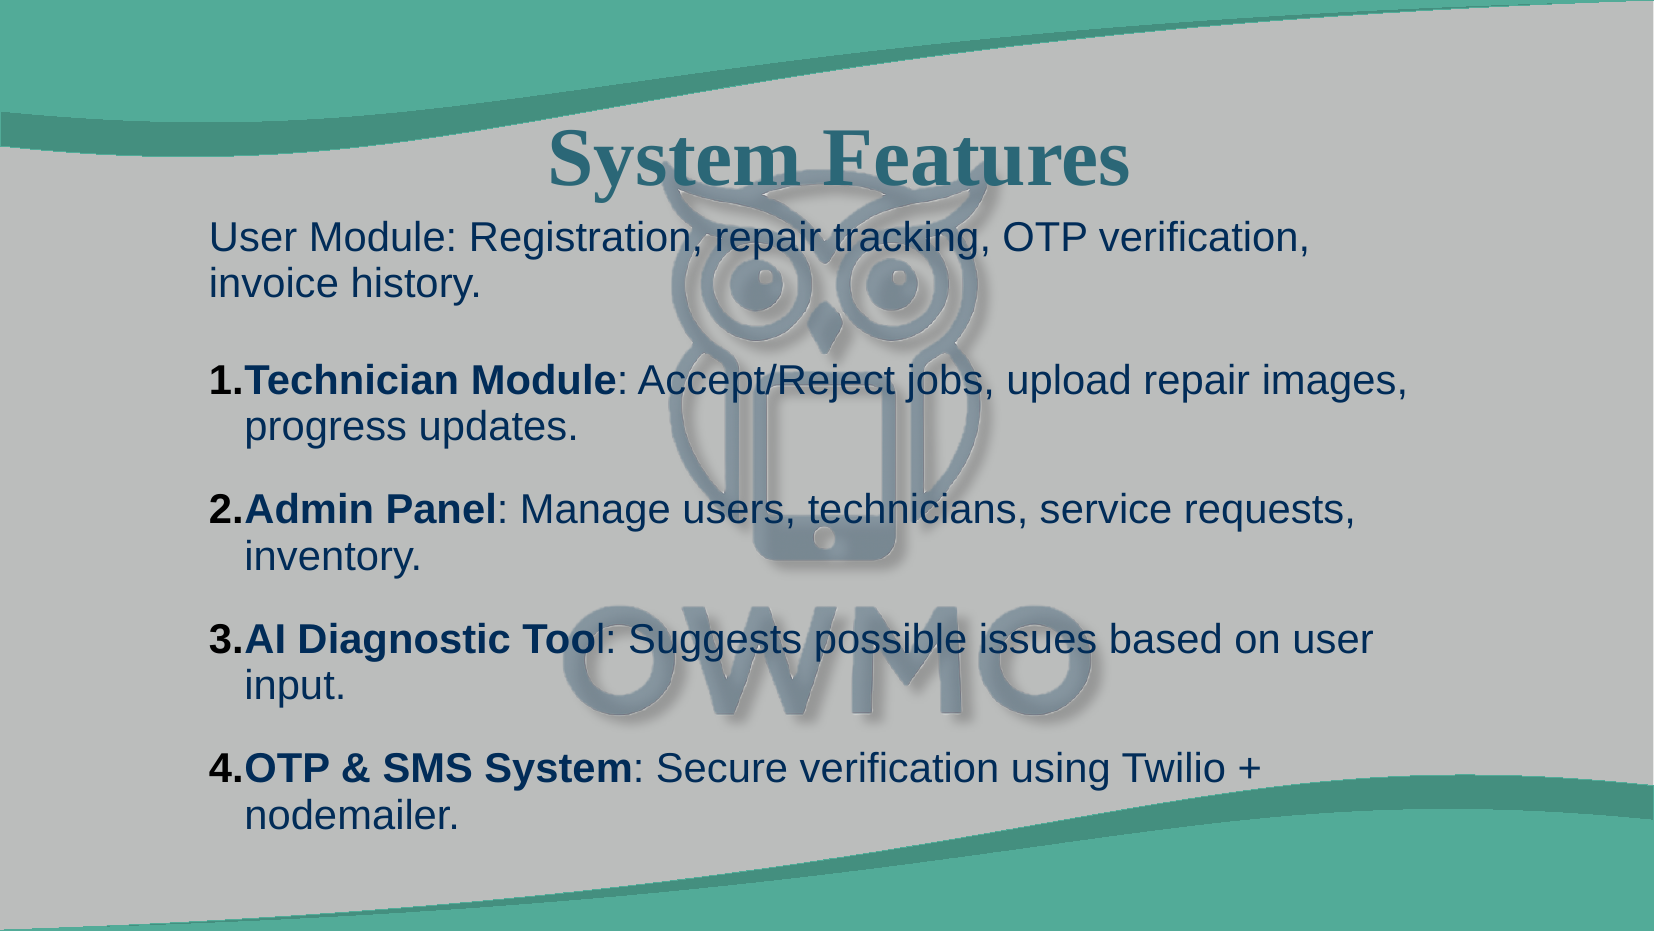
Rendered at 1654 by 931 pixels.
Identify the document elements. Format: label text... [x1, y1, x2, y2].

picture [550, 211, 1109, 216]
text_box [0, 0, 1654, 157]
text_box User Module: Registration, repair tracking, OTP verification, invoice history. Technician Module: Accept/Reject jobs, upload repair images, progress updates. Admin Panel: Manage users, technicians, service requests, inventory. AI Diagnostic Tool: Suggests possible issues based on user input. OTP & SMS System: Secure verification using Twilio + nodemailer. [194, 216, 1453, 931]
text_box System Features [224, 103, 1476, 211]
text_box [1453, 774, 1654, 931]
text_box [0, 921, 194, 931]
